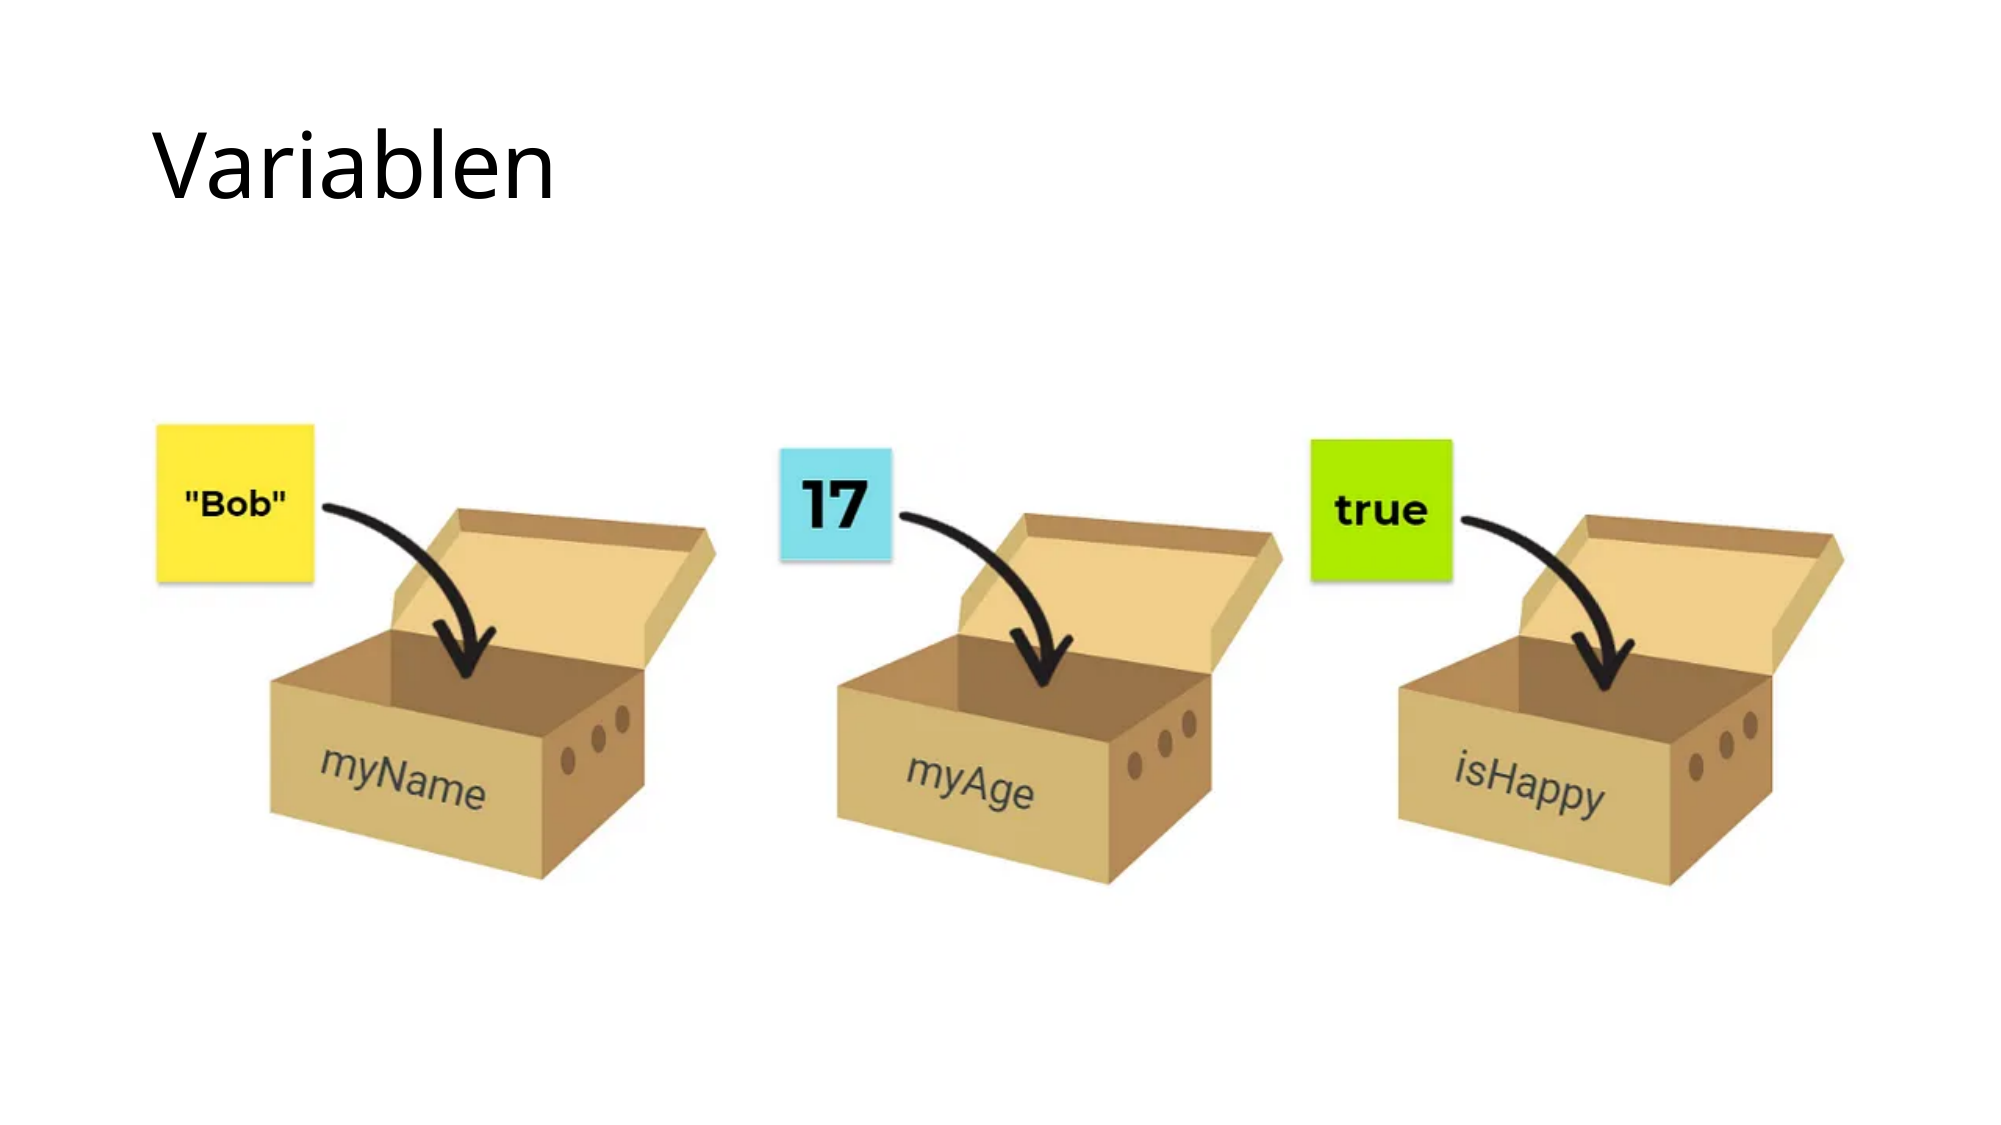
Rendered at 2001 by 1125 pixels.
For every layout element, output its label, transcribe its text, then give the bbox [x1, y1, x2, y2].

picture [140, 407, 1860, 906]
title Variablen [137, 59, 1863, 278]
